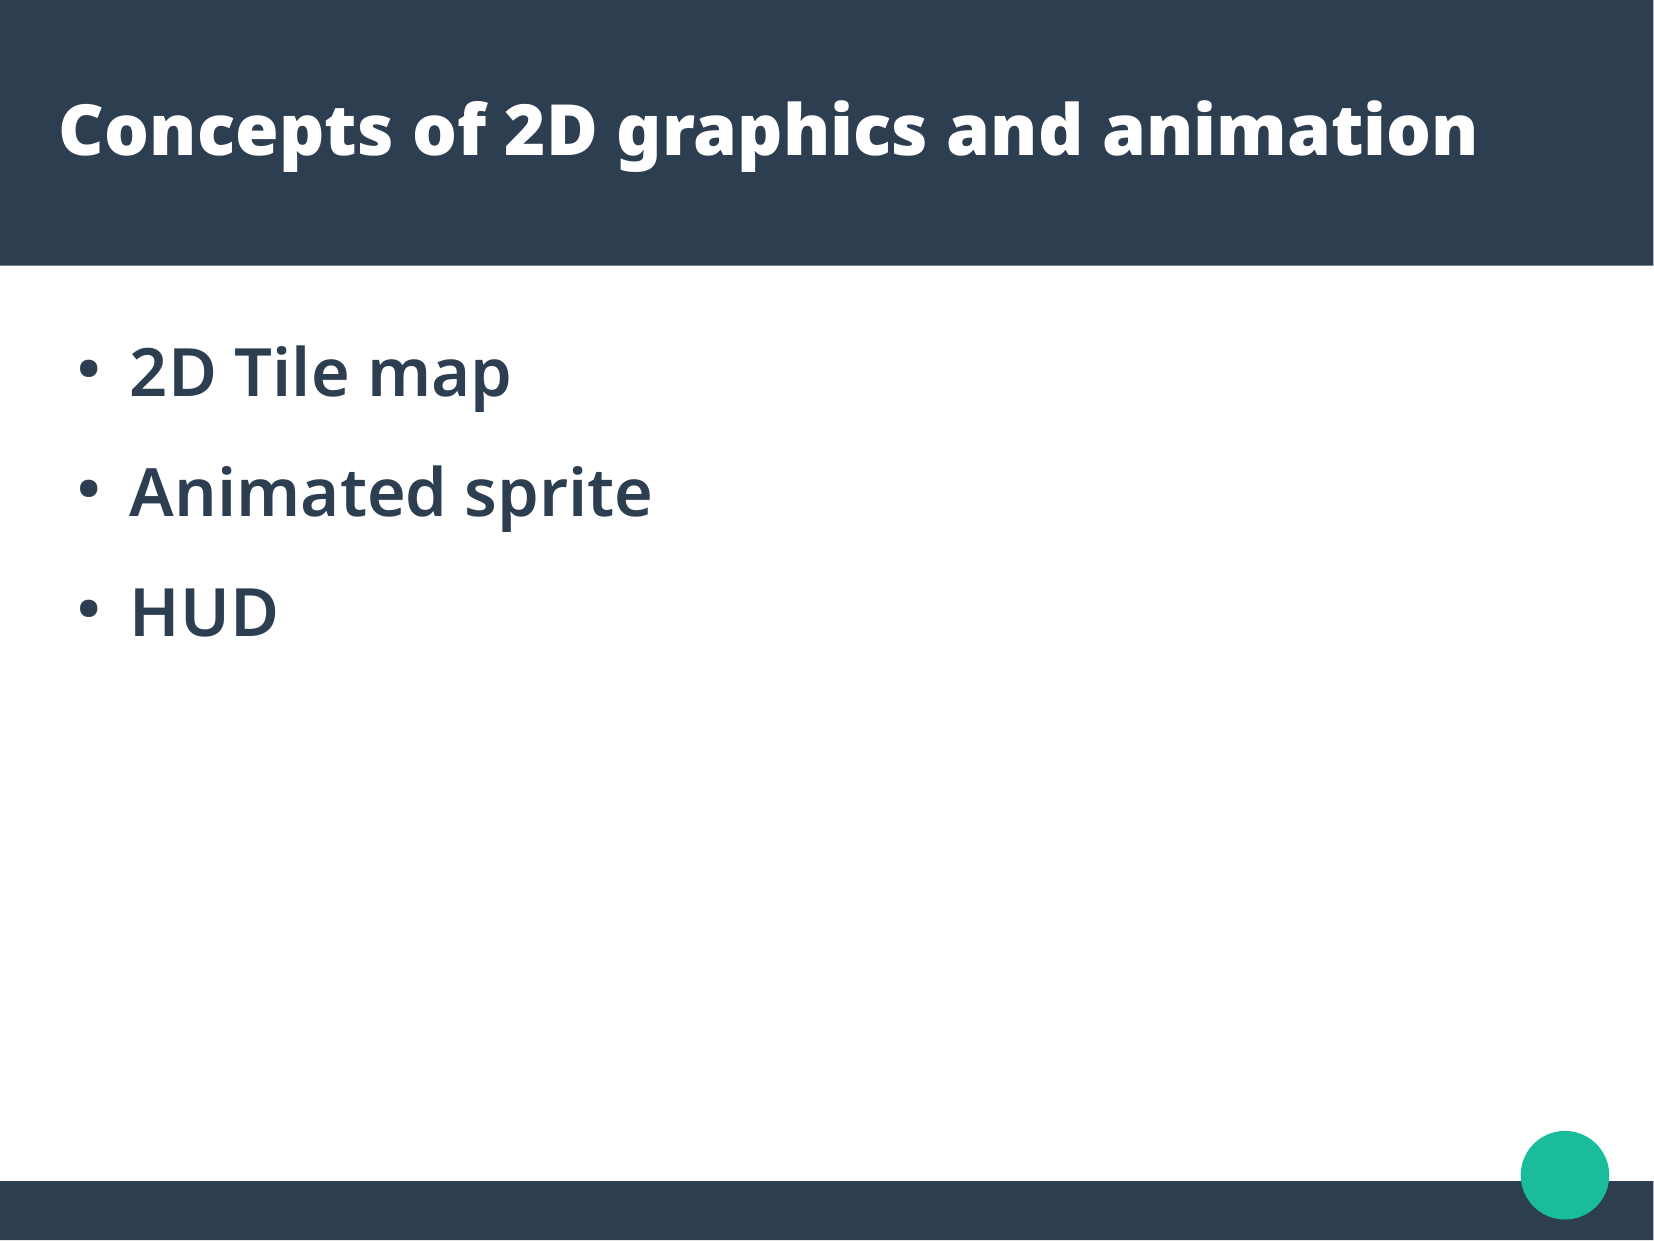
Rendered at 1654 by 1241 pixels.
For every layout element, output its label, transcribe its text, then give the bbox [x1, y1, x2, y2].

title Concepts of 2D graphics and animation [59, 49, 1595, 207]
list 2D Tile map Animated sprite HUD [59, 324, 1595, 1152]
